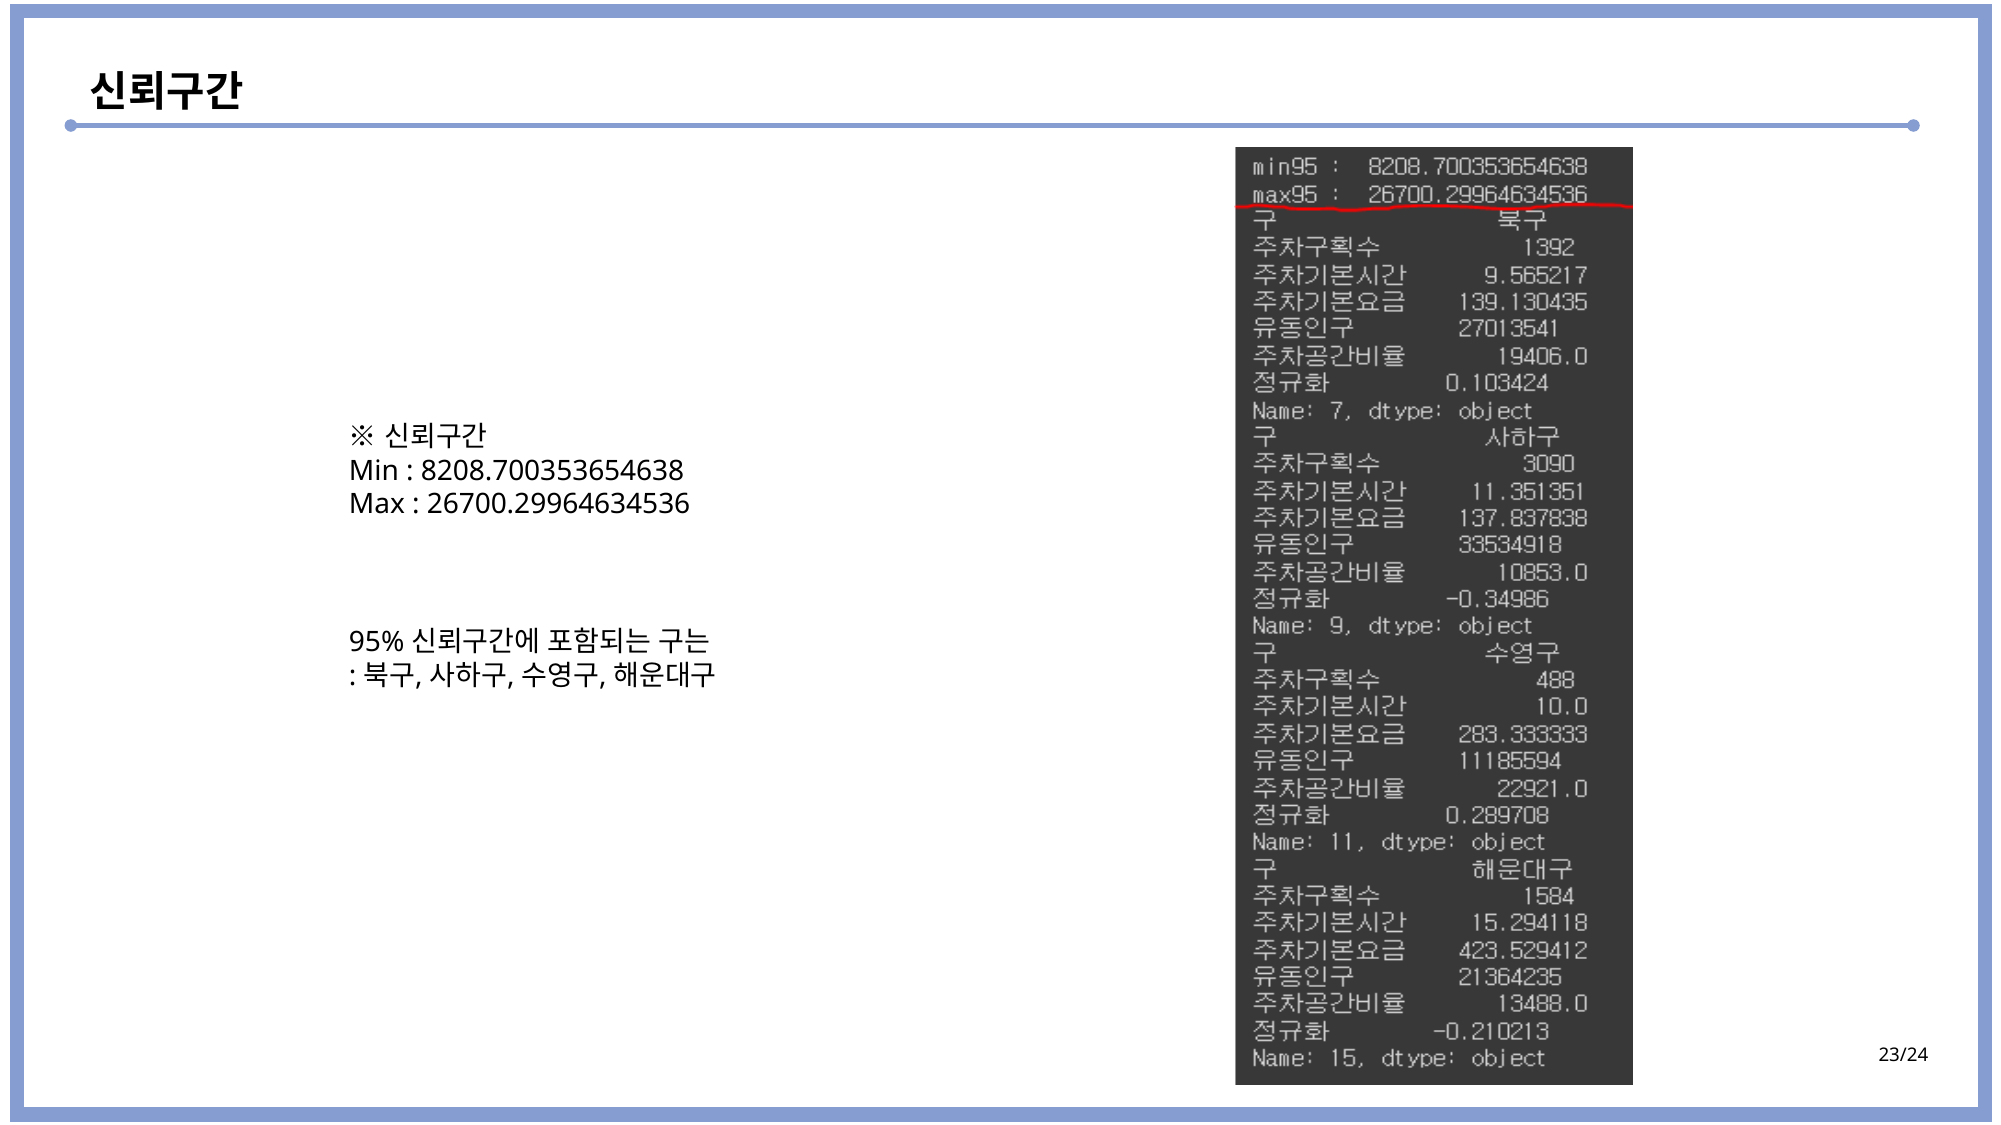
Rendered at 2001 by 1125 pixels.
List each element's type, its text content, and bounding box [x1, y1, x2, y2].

text_box 신뢰구간 [74, 57, 287, 123]
text_box 95% 신뢰구간에 포함되는 구는 : 북구, 사하구, 수영구, 해운대구 [334, 616, 1000, 699]
picture [1234, 147, 1633, 1085]
text_box ※ 신뢰구간 Min : 8208.700353654638 Max : 26700.29964634536 [334, 411, 898, 528]
